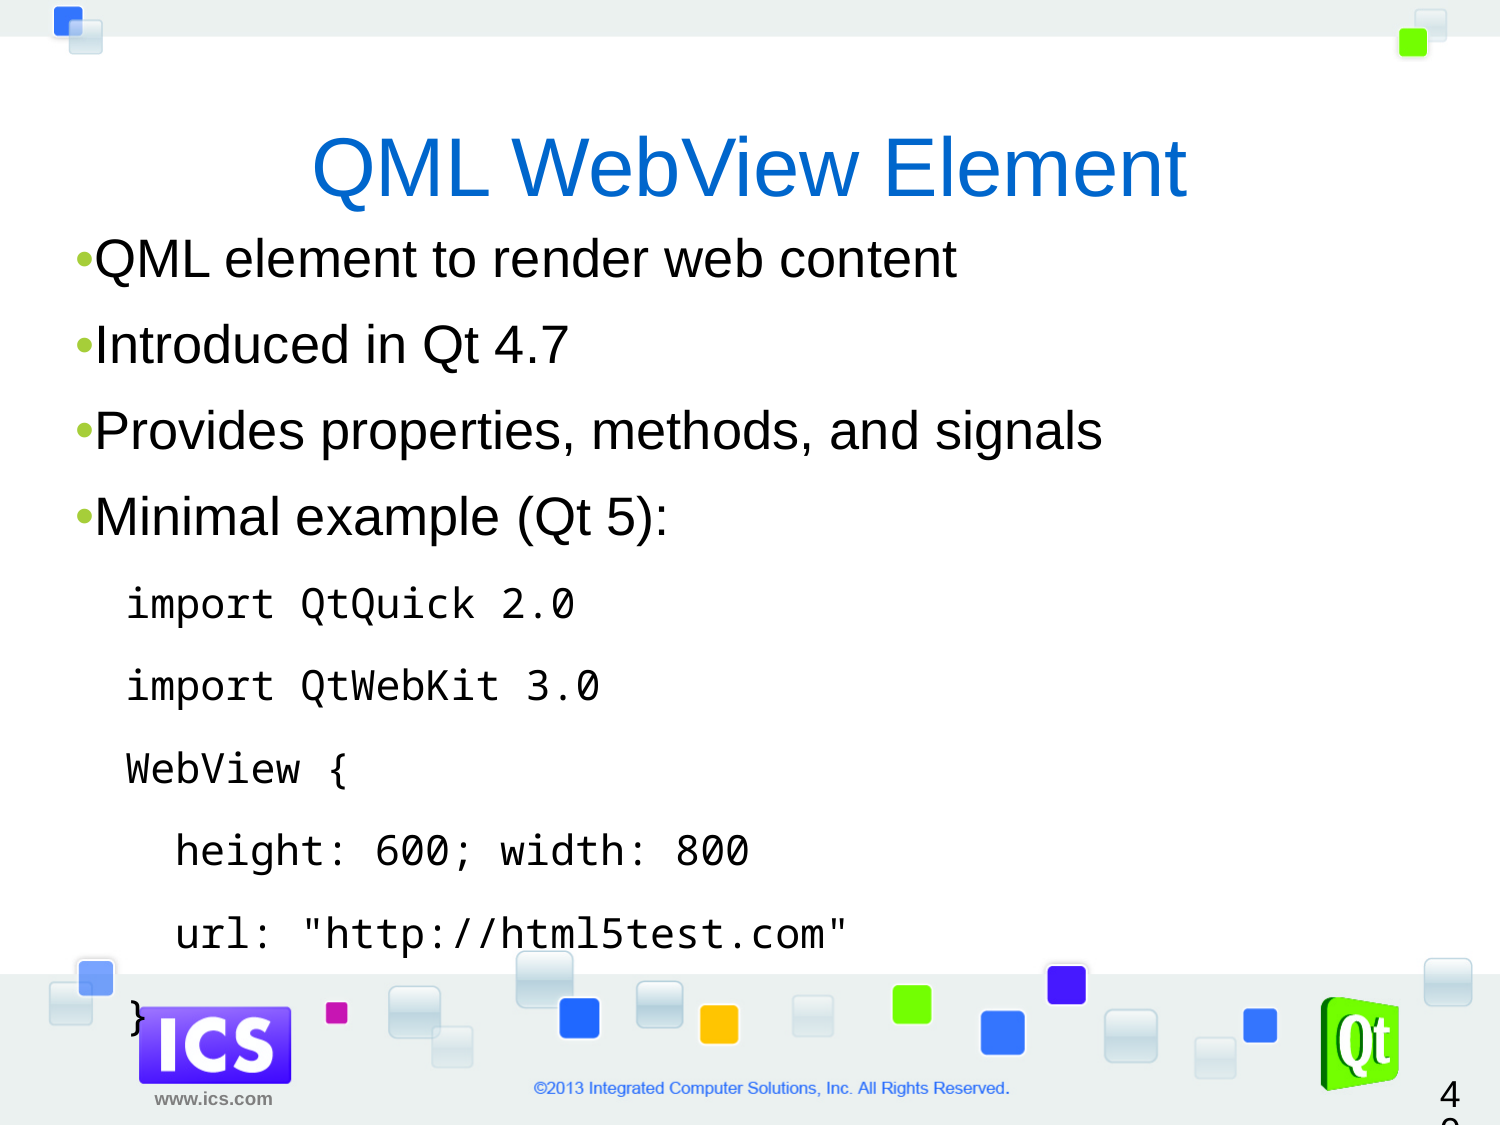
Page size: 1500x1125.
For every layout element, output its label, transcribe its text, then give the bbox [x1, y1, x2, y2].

list QML element to render web content Introduced in Qt 4.7 Provides properties, methods, and signals Minimal example (Qt 5): import QtQuick 2.0 import QtWebKit 3.0 WebView { height: 600; width: 800 url: "http://html5test.com" } [75, 232, 1426, 999]
title QML WebView Element [112, 50, 1388, 232]
picture [0, 950, 1500, 1125]
picture [0, 0, 1500, 62]
